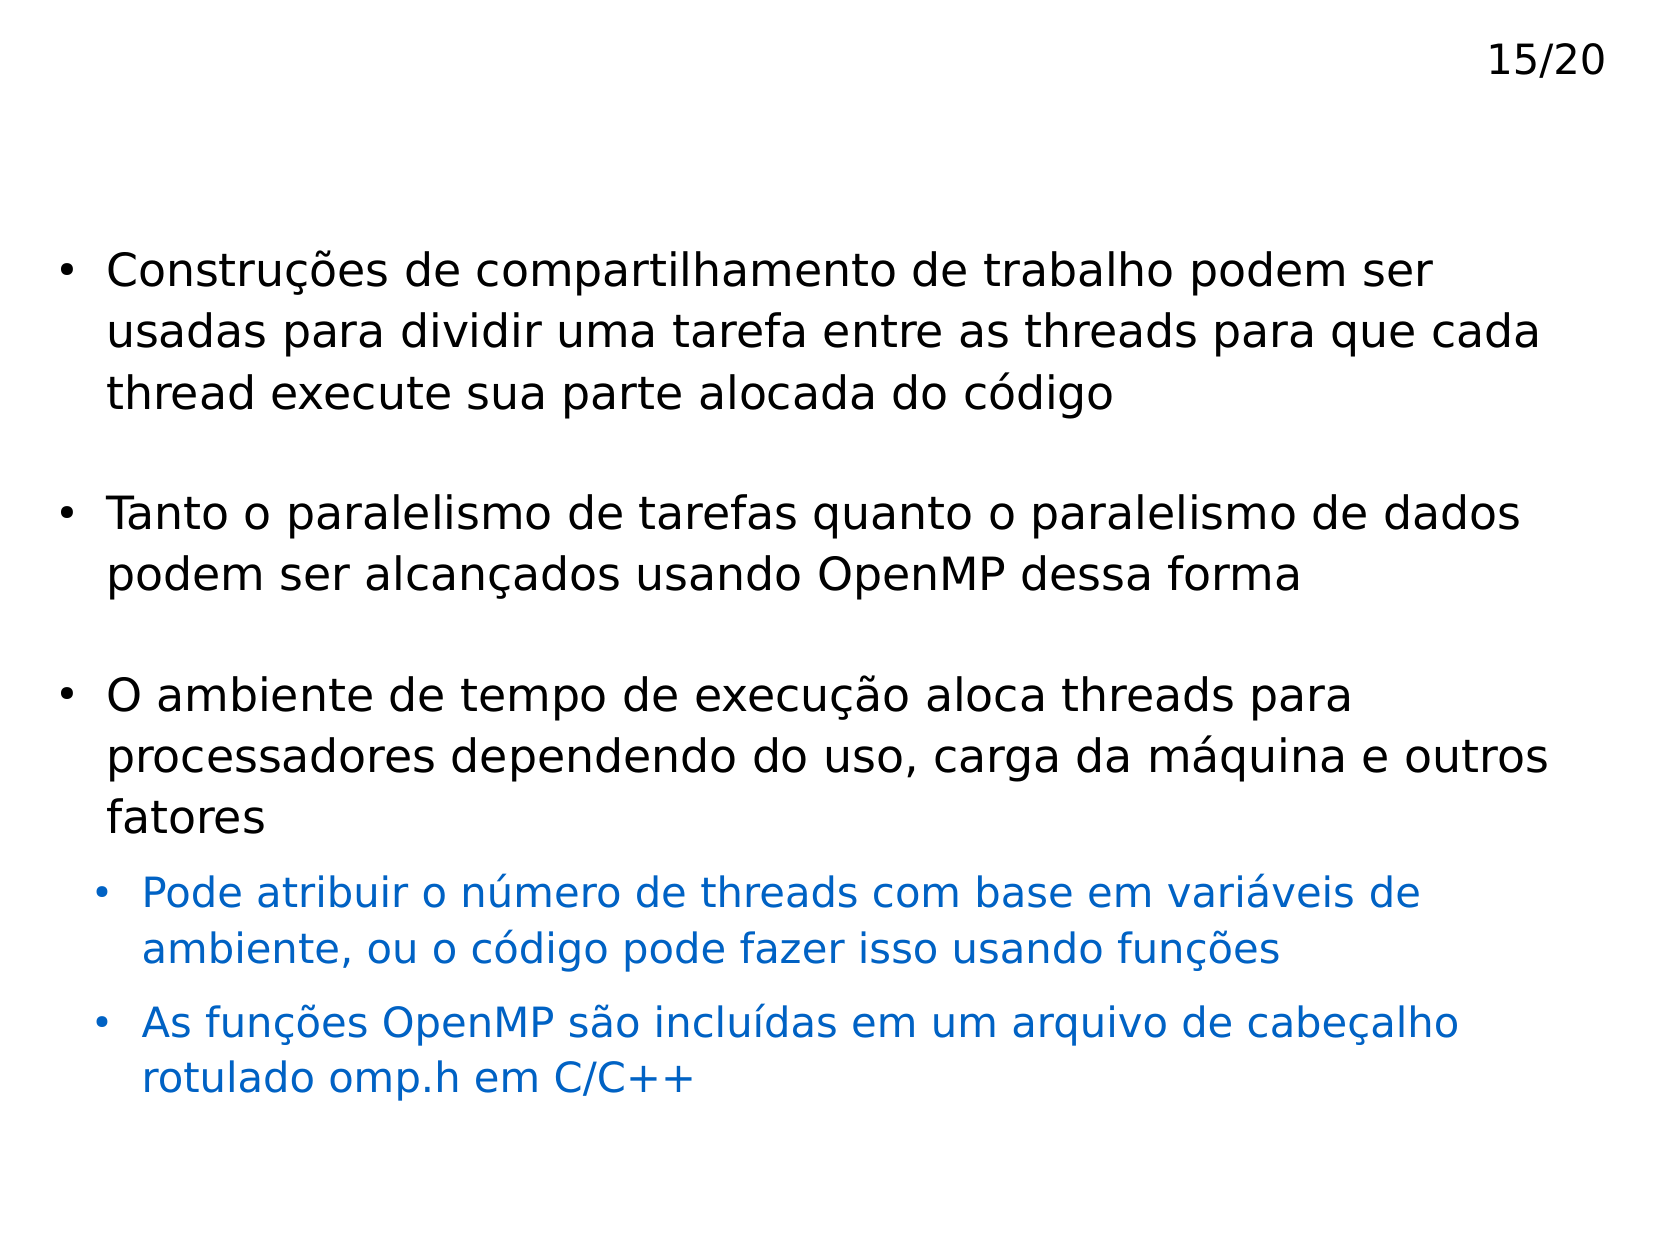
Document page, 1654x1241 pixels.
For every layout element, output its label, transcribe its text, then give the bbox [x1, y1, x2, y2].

list Construções de compartilhamento de trabalho podem ser usadas para dividir uma tarefa entre as threads para que cada thread execute sua parte alocada do código Tanto o paralelismo de tarefas quanto o paralelismo de dados podem ser alcançados usando OpenMP dessa forma O ambiente de tempo de execução aloca threads para processadores dependendo do uso, carga da máquina e outros fatores Pode atribuir o número de threads com base em variáveis ​​de ambiente, ou o código pode fazer isso usando funções As funções OpenMP são incluídas em um arquivo de cabeçalho rotulado omp.h em C/C++ [59, 236, 1595, 1211]
